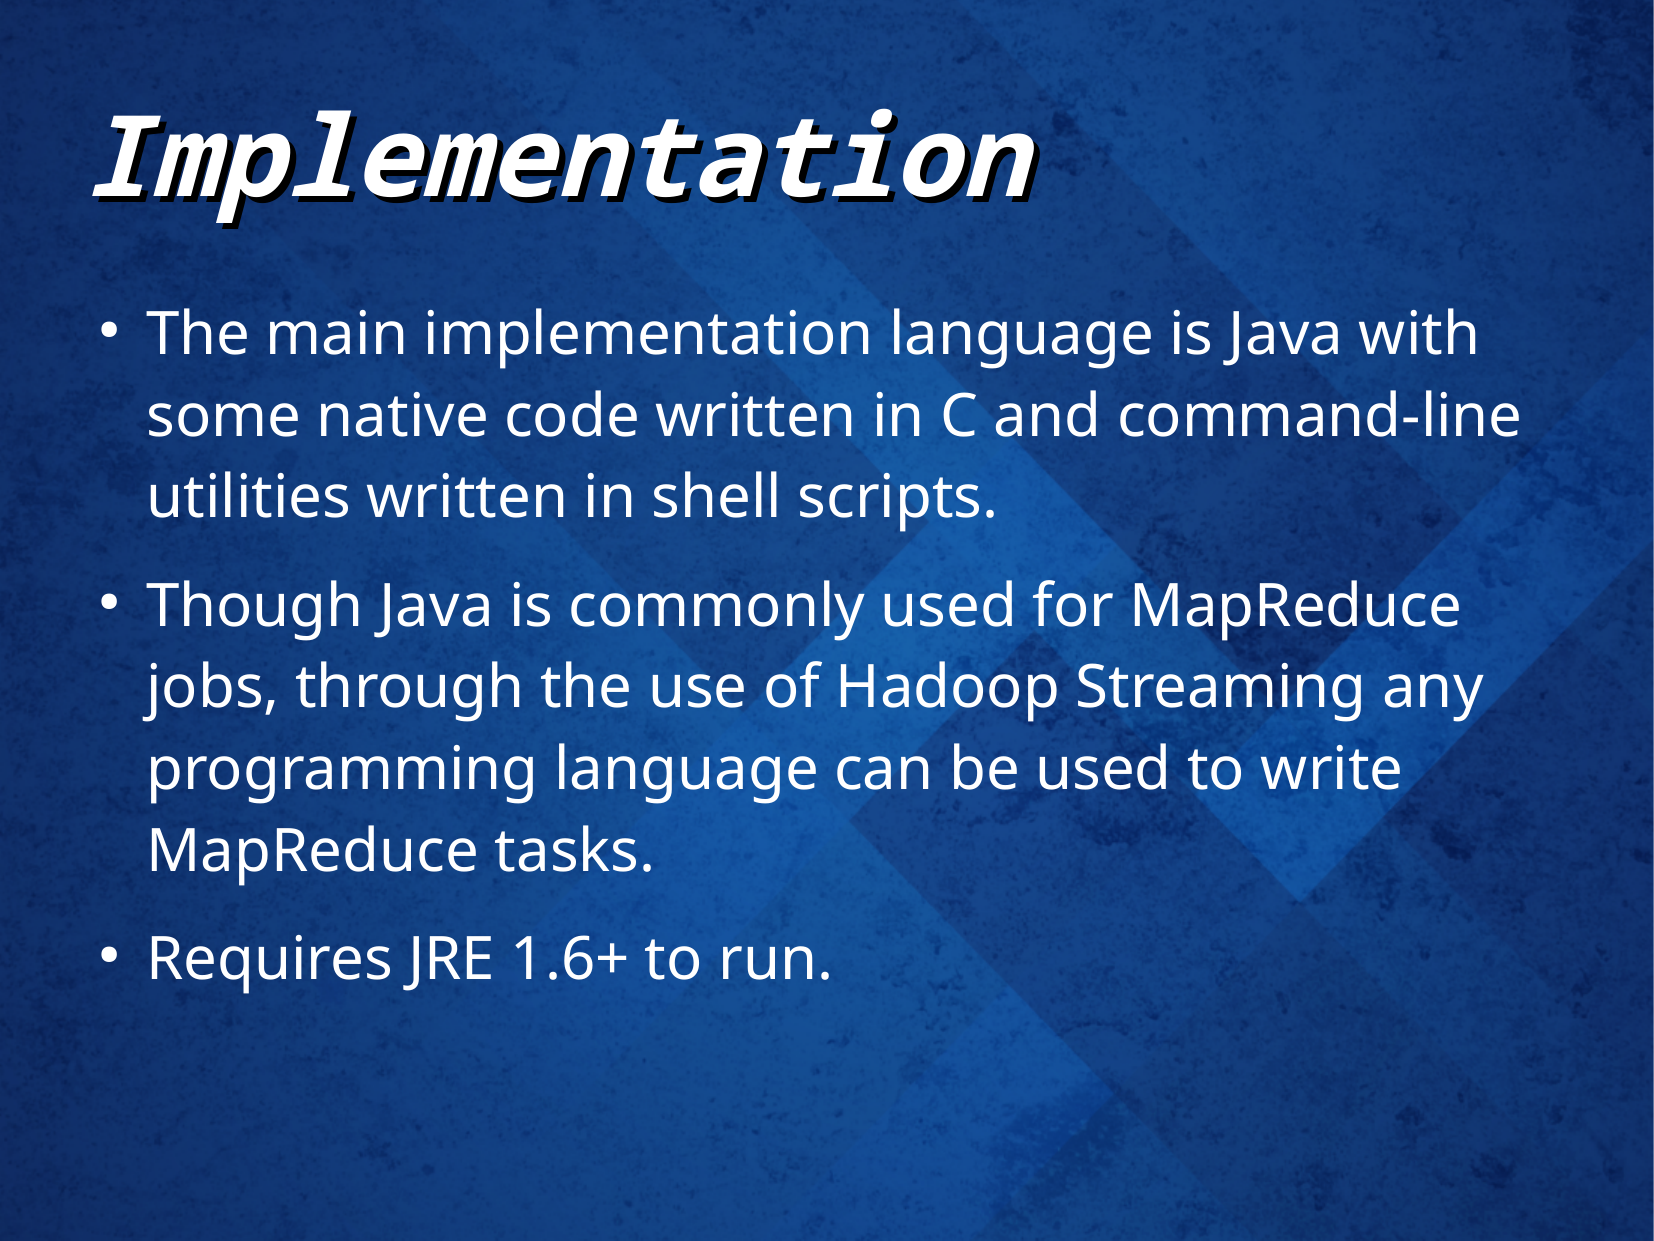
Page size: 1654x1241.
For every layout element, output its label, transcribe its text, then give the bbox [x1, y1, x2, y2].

list The main implementation language is Java with some native code written in C and command-line utilities written in shell scripts. Though Java is commonly used for MapReduce jobs, through the use of Hadoop Streaming any programming language can be used to write MapReduce tasks. Requires JRE 1.6+ to run. [82, 290, 1538, 1010]
title Implementation [82, 49, 1571, 257]
picture [0, 0, 1654, 1241]
